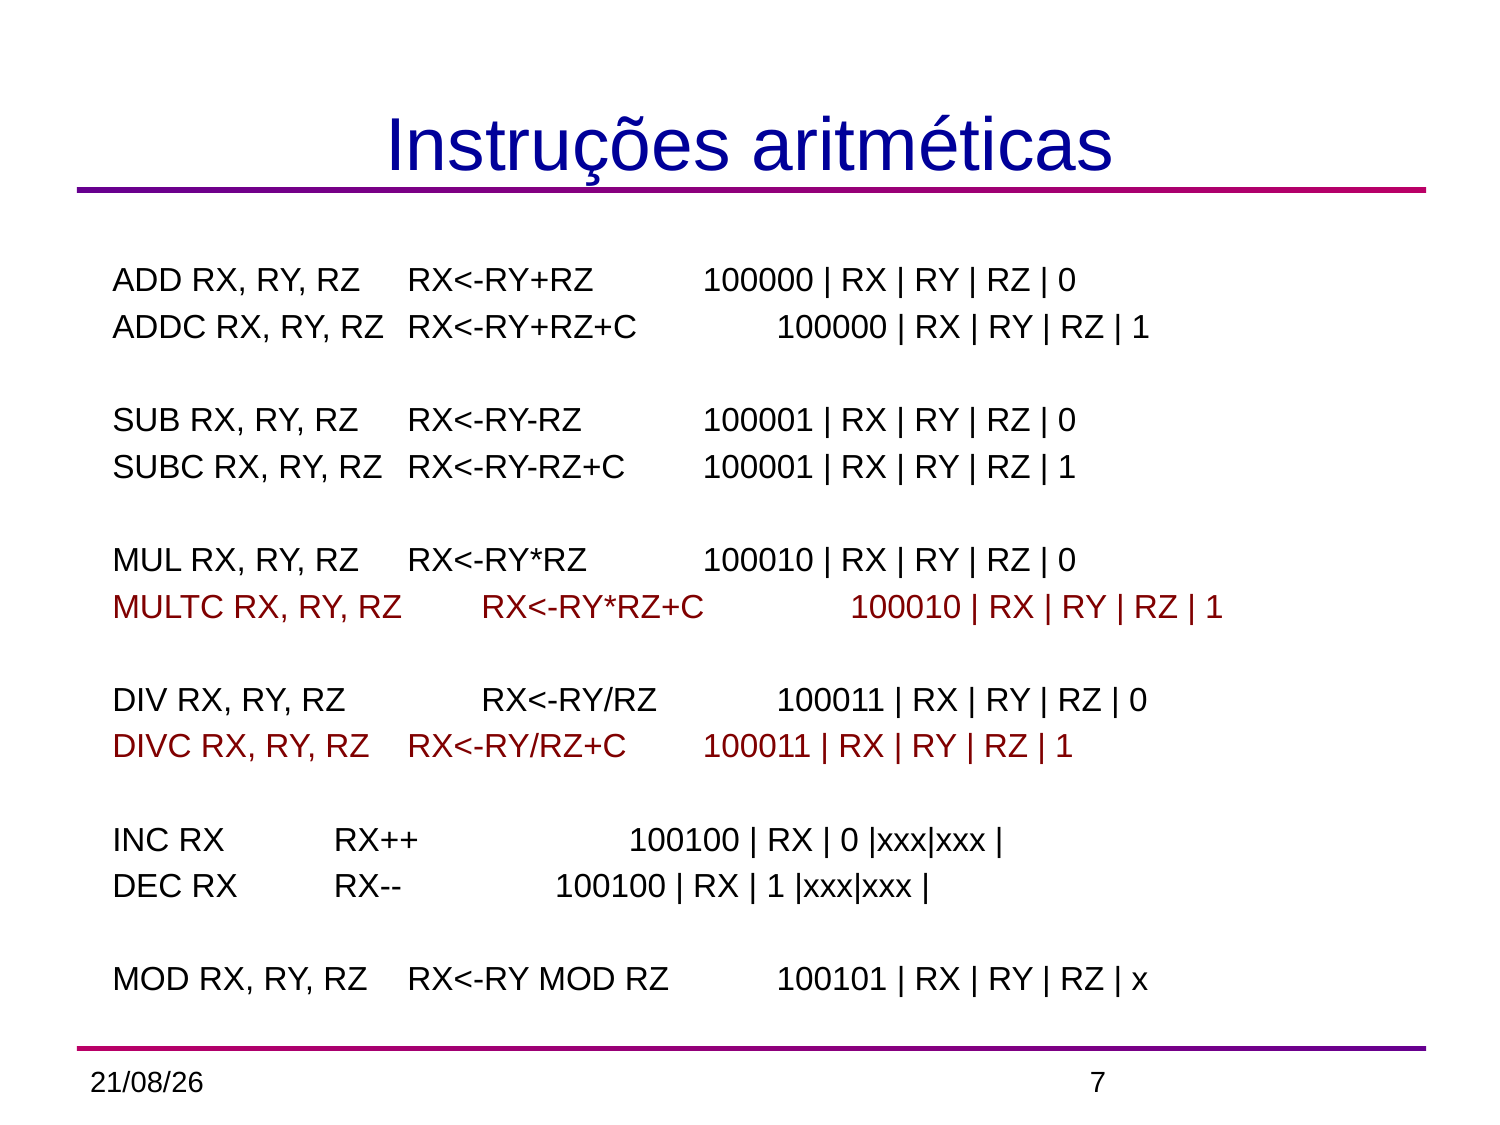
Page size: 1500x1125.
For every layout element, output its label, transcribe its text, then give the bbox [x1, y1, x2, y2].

text_box ADD RX, RY, RZ RX<-RY+RZ 100000 | RX | RY | RZ | 0 ADDC RX, RY, RZ RX<-RY+RZ+C 100000 | RX | RY | RZ | 1 SUB RX, RY, RZ RX<-RY-RZ 100001 | RX | RY | RZ | 0 SUBC RX, RY, RZ RX<-RY-RZ+C 100001 | RX | RY | RZ | 1 MUL RX, RY, RZ RX<-RY*RZ 100010 | RX | RY | RZ | 0 MULTC RX, RY, RZ RX<-RY*RZ+C 100010 | RX | RY | RZ | 1 DIV RX, RY, RZ RX<-RY/RZ 100011 | RX | RY | RZ | 0 DIVC RX, RY, RZ RX<-RY/RZ+C 100011 | RX | RY | RZ | 1 INC RX RX++ 100100 | RX | 0 |xxx|xxx | DEC RX RX-- 100100 | RX | 1 |xxx|xxx | MOD RX, RY, RZ RX<-RY MOD RZ 100101 | RX | RY | RZ | x [41, 251, 1463, 1055]
slide_number <número> [1074, 1055, 1425, 1125]
title Instruções aritméticas [76, 74, 1424, 193]
slide_number 11/03/17 [75, 1055, 425, 1125]
